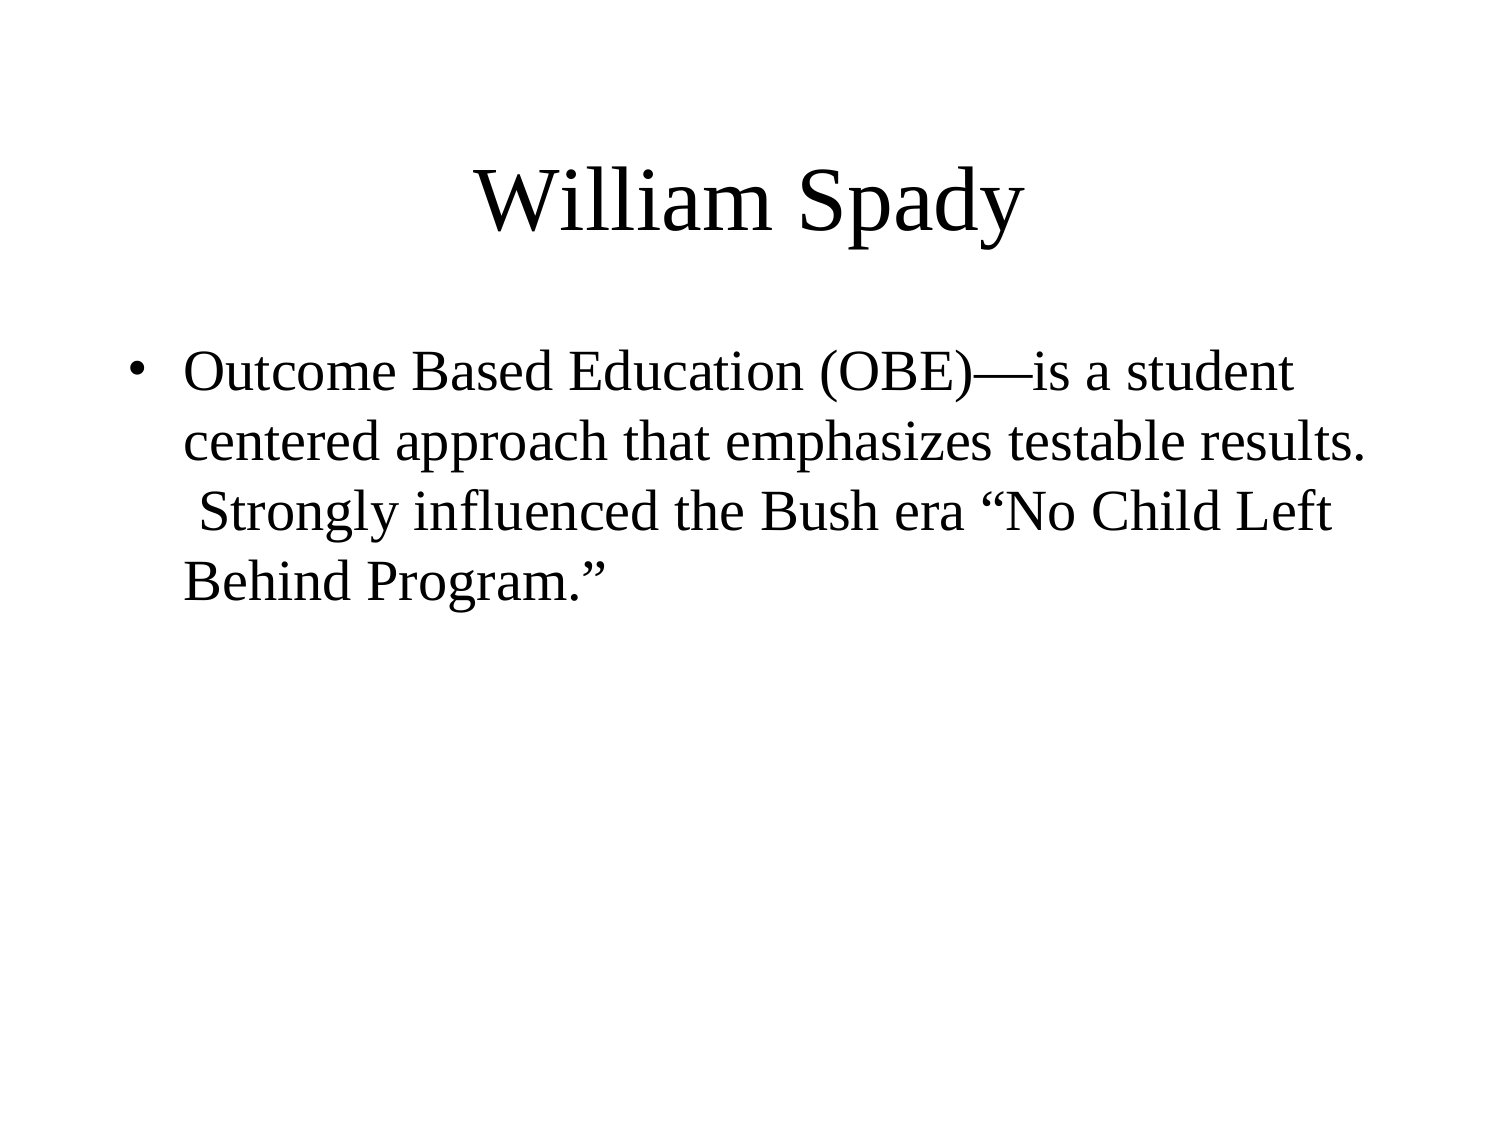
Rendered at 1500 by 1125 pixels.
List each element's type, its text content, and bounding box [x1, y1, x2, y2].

list Outcome Based Education (OBE)—is a student centered approach that emphasizes testable results. Strongly influenced the Bush era “No Child Left Behind Program.” [112, 324, 1388, 1000]
title William Spady [112, 99, 1388, 288]
